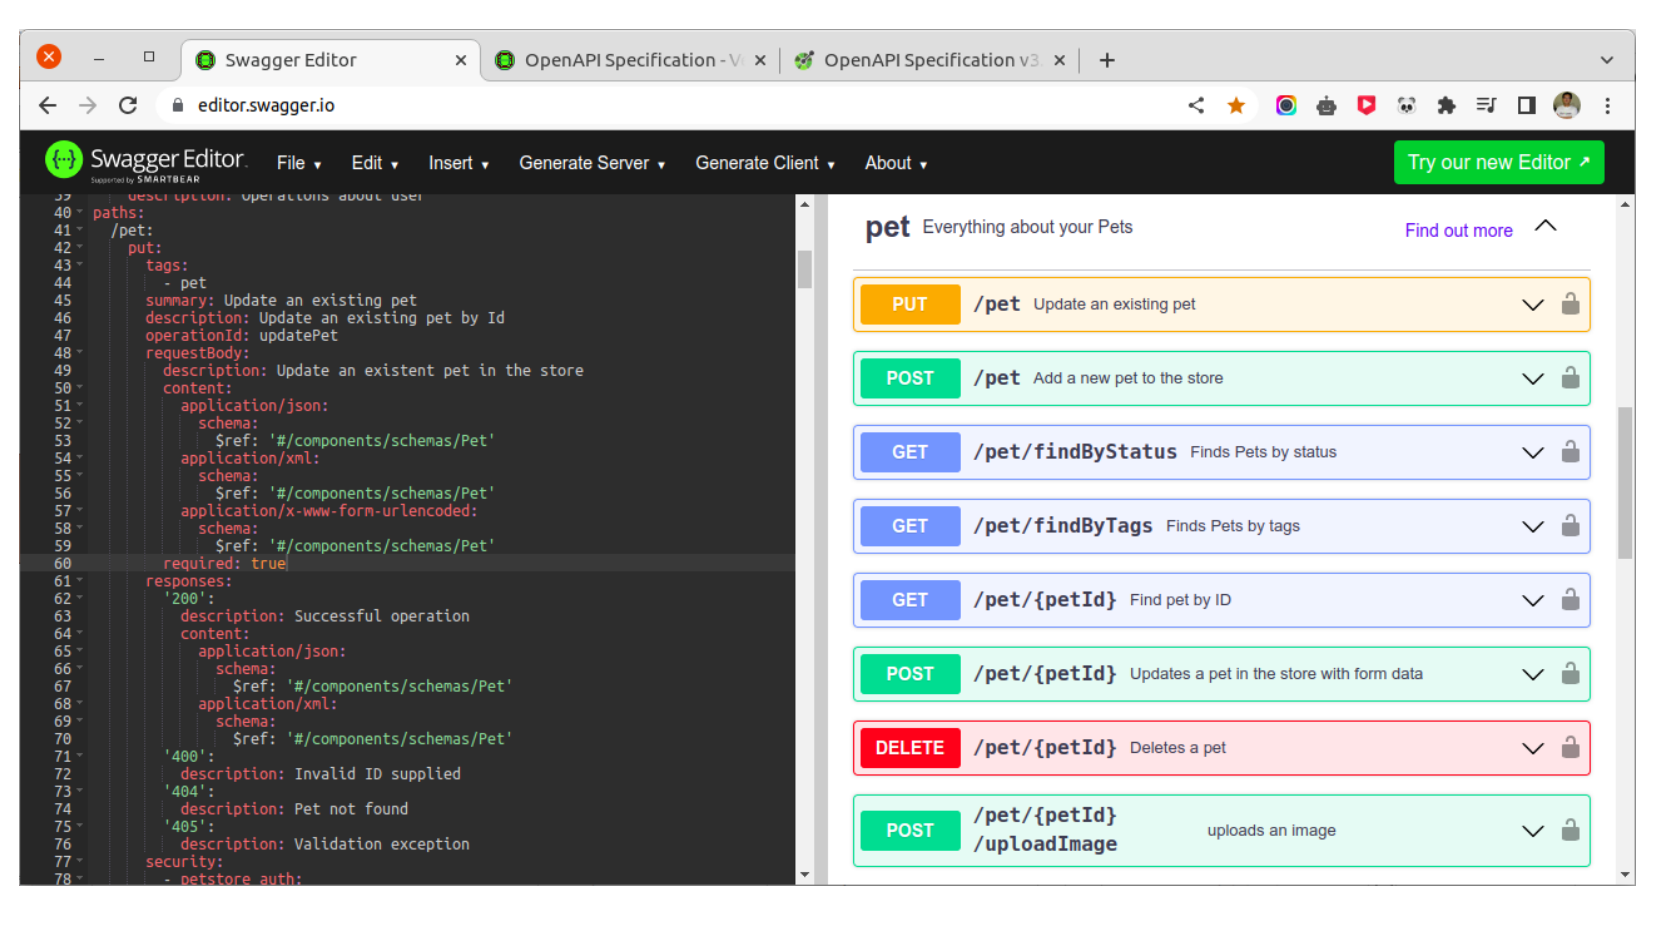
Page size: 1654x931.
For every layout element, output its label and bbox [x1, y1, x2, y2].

picture [19, 29, 1636, 886]
